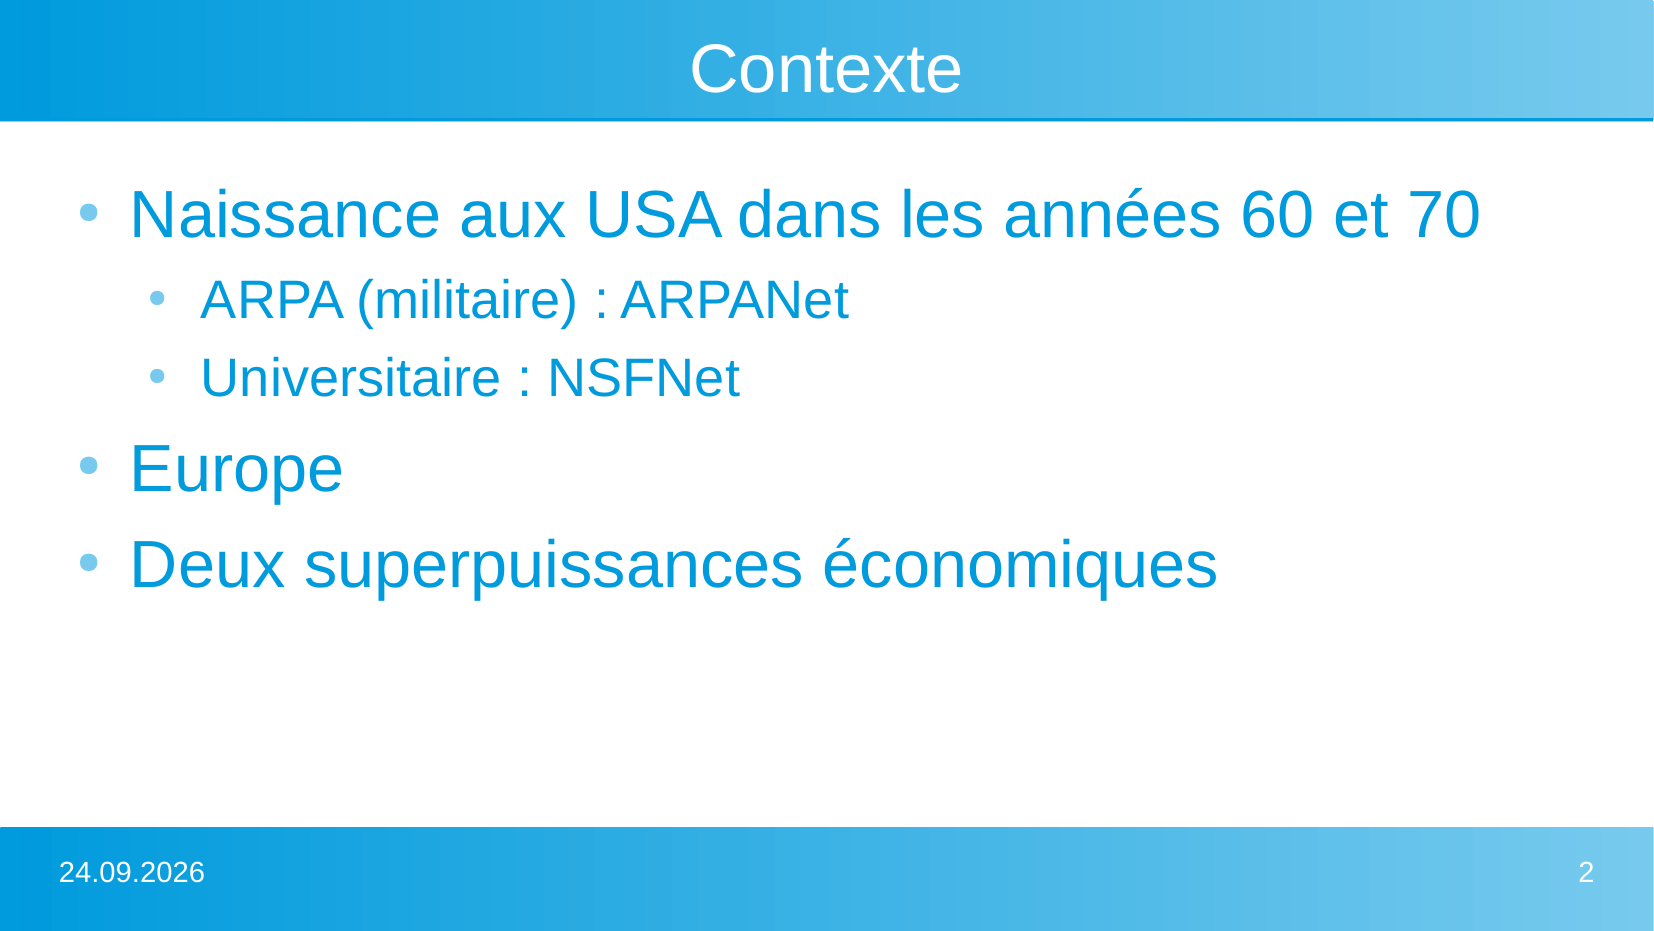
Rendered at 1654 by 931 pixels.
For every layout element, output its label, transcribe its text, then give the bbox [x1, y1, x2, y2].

title Contexte [59, 29, 1595, 108]
list Naissance aux USA dans les années 60 et 70 ARPA (militaire) : ARPANet Universitaire : NSFNet Europe Deux superpuissances économiques [59, 177, 1595, 768]
